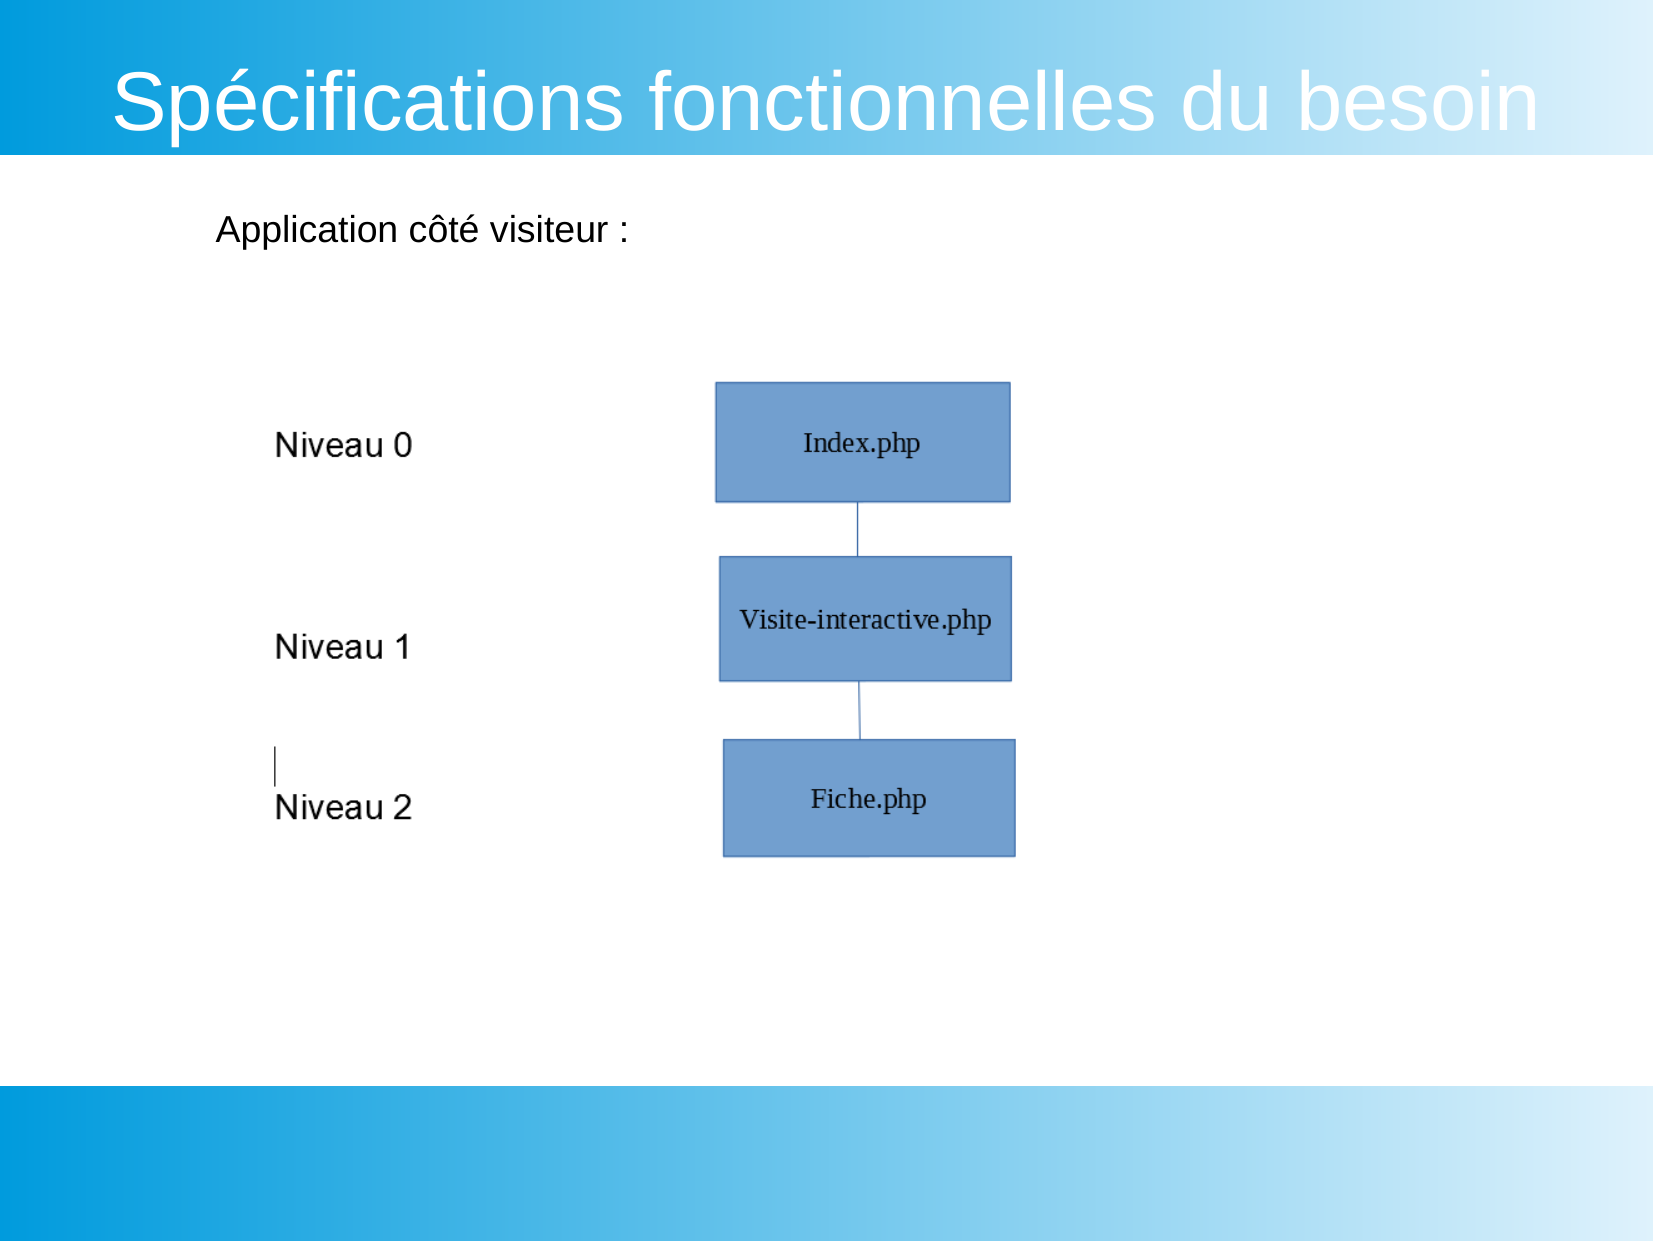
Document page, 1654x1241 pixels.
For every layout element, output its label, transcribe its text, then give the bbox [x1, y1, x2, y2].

picture [143, 318, 1276, 991]
title Spécifications fonctionnelles du besoin [82, 49, 1571, 155]
text_box Application côté visiteur : [200, 200, 1040, 258]
